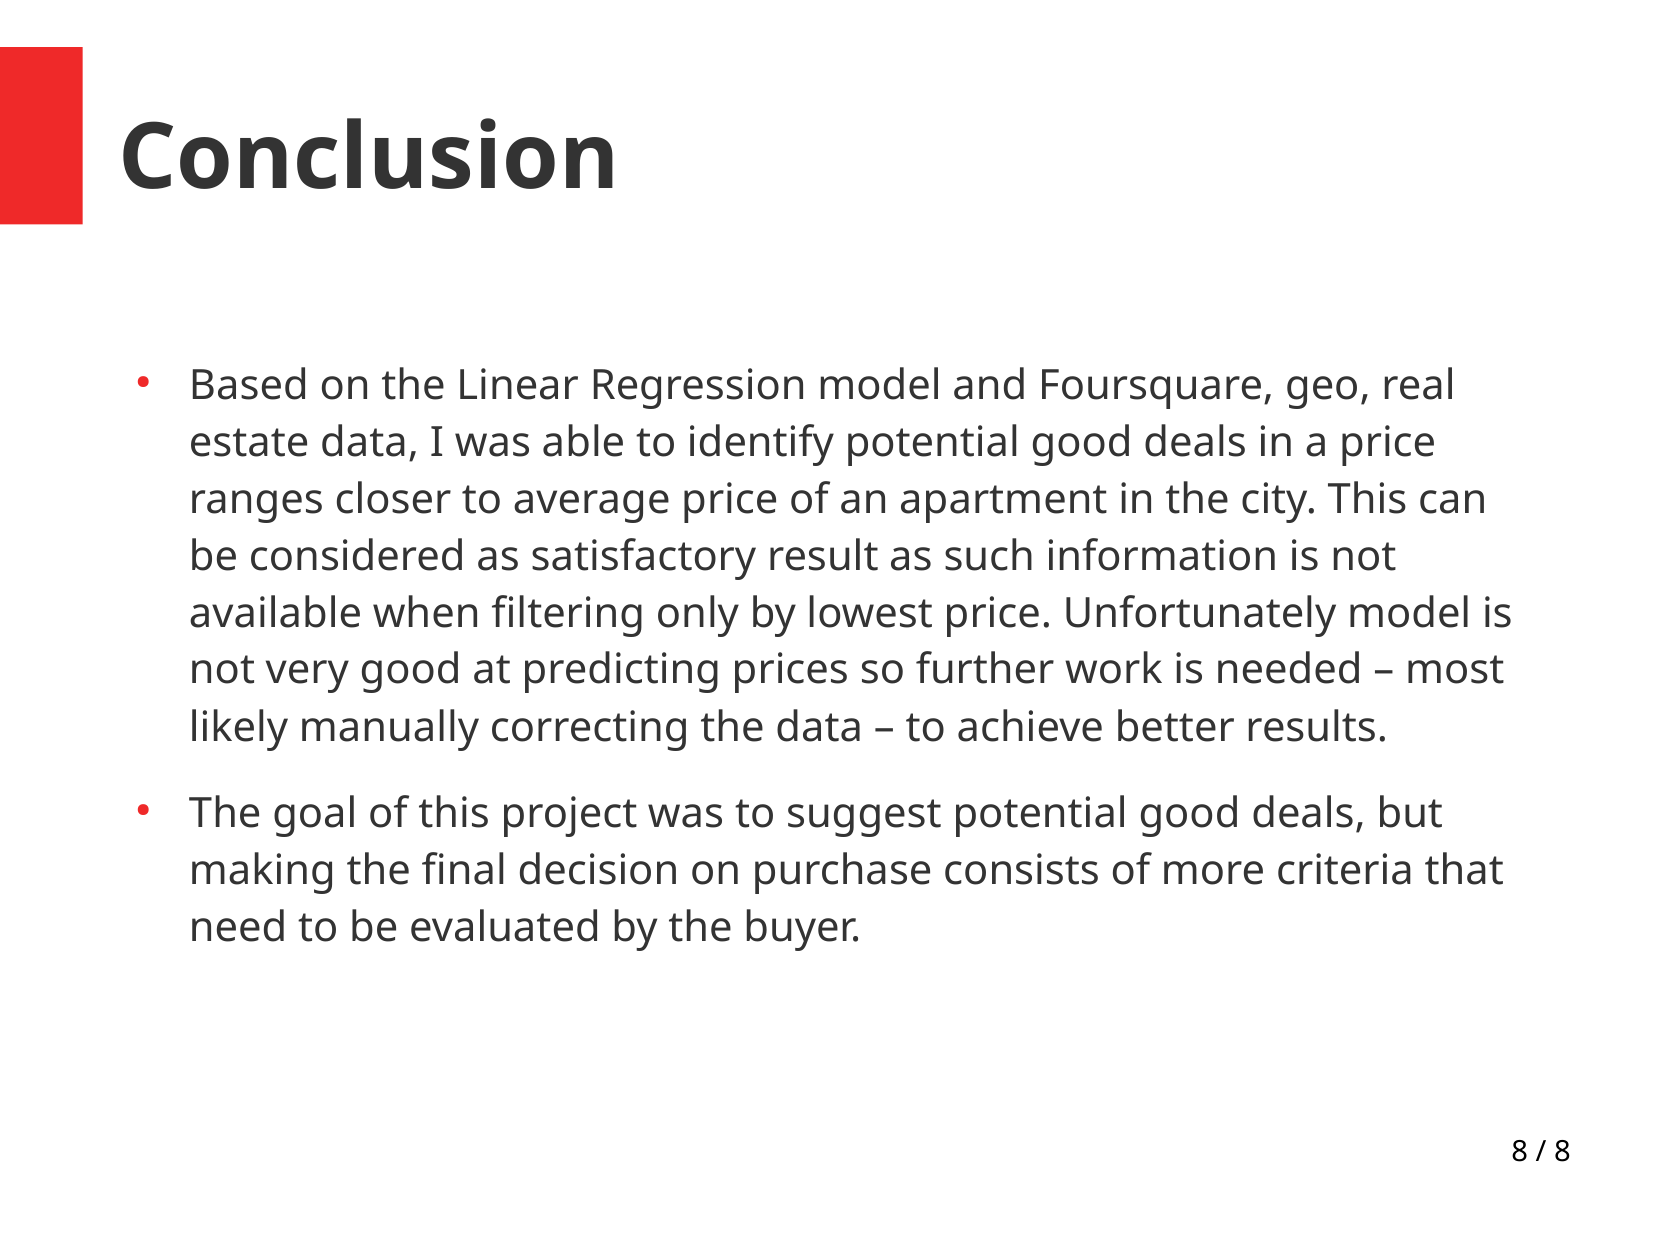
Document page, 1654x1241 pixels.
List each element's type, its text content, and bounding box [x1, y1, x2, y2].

list Based on the Linear Regression model and Foursquare, geo, real estate data, I was able to identify potential good deals in a price ranges closer to average price of an apartment in the city. This can be considered as satisfactory result as such information is not available when filtering only by lowest price. Unfortunately model is not very good at predicting prices so further work is needed – most likely manually correcting the data – to achieve better results. The goal of this project was to suggest potential good deals, but making the final decision on purchase consists of more criteria that need to be evaluated by the buyer. [118, 354, 1536, 1074]
title Conclusion [118, 49, 1571, 257]
